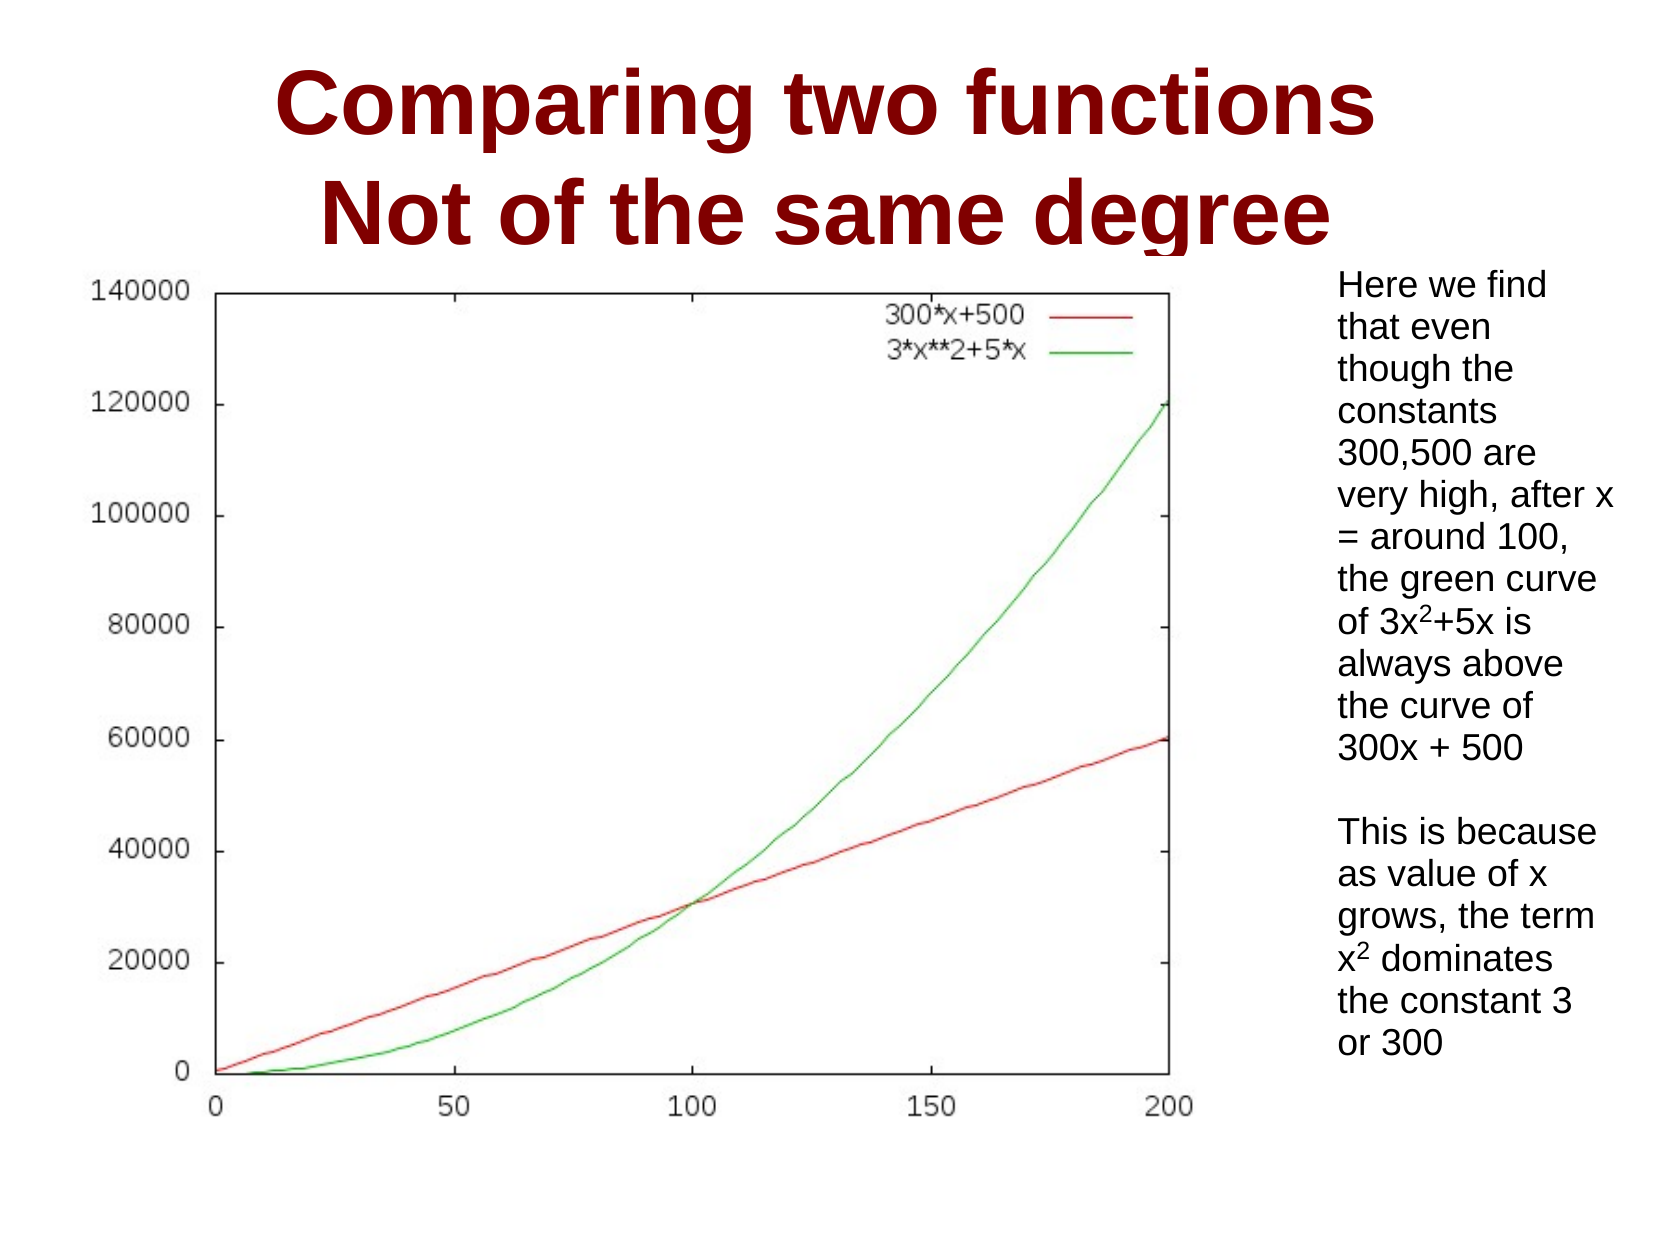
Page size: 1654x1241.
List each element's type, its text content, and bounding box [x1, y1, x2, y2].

text_box Here we find that even though the constants 300,500 are very high, after x = around 100, the green curve of 3x2+5x is always above the curve of 300x + 500 This is because as value of x grows, the term x2 dominates the constant 3 or 300 [1322, 256, 1630, 1070]
picture [39, 256, 1226, 1146]
title Comparing two functions Not of the same degree [82, 49, 1571, 257]
